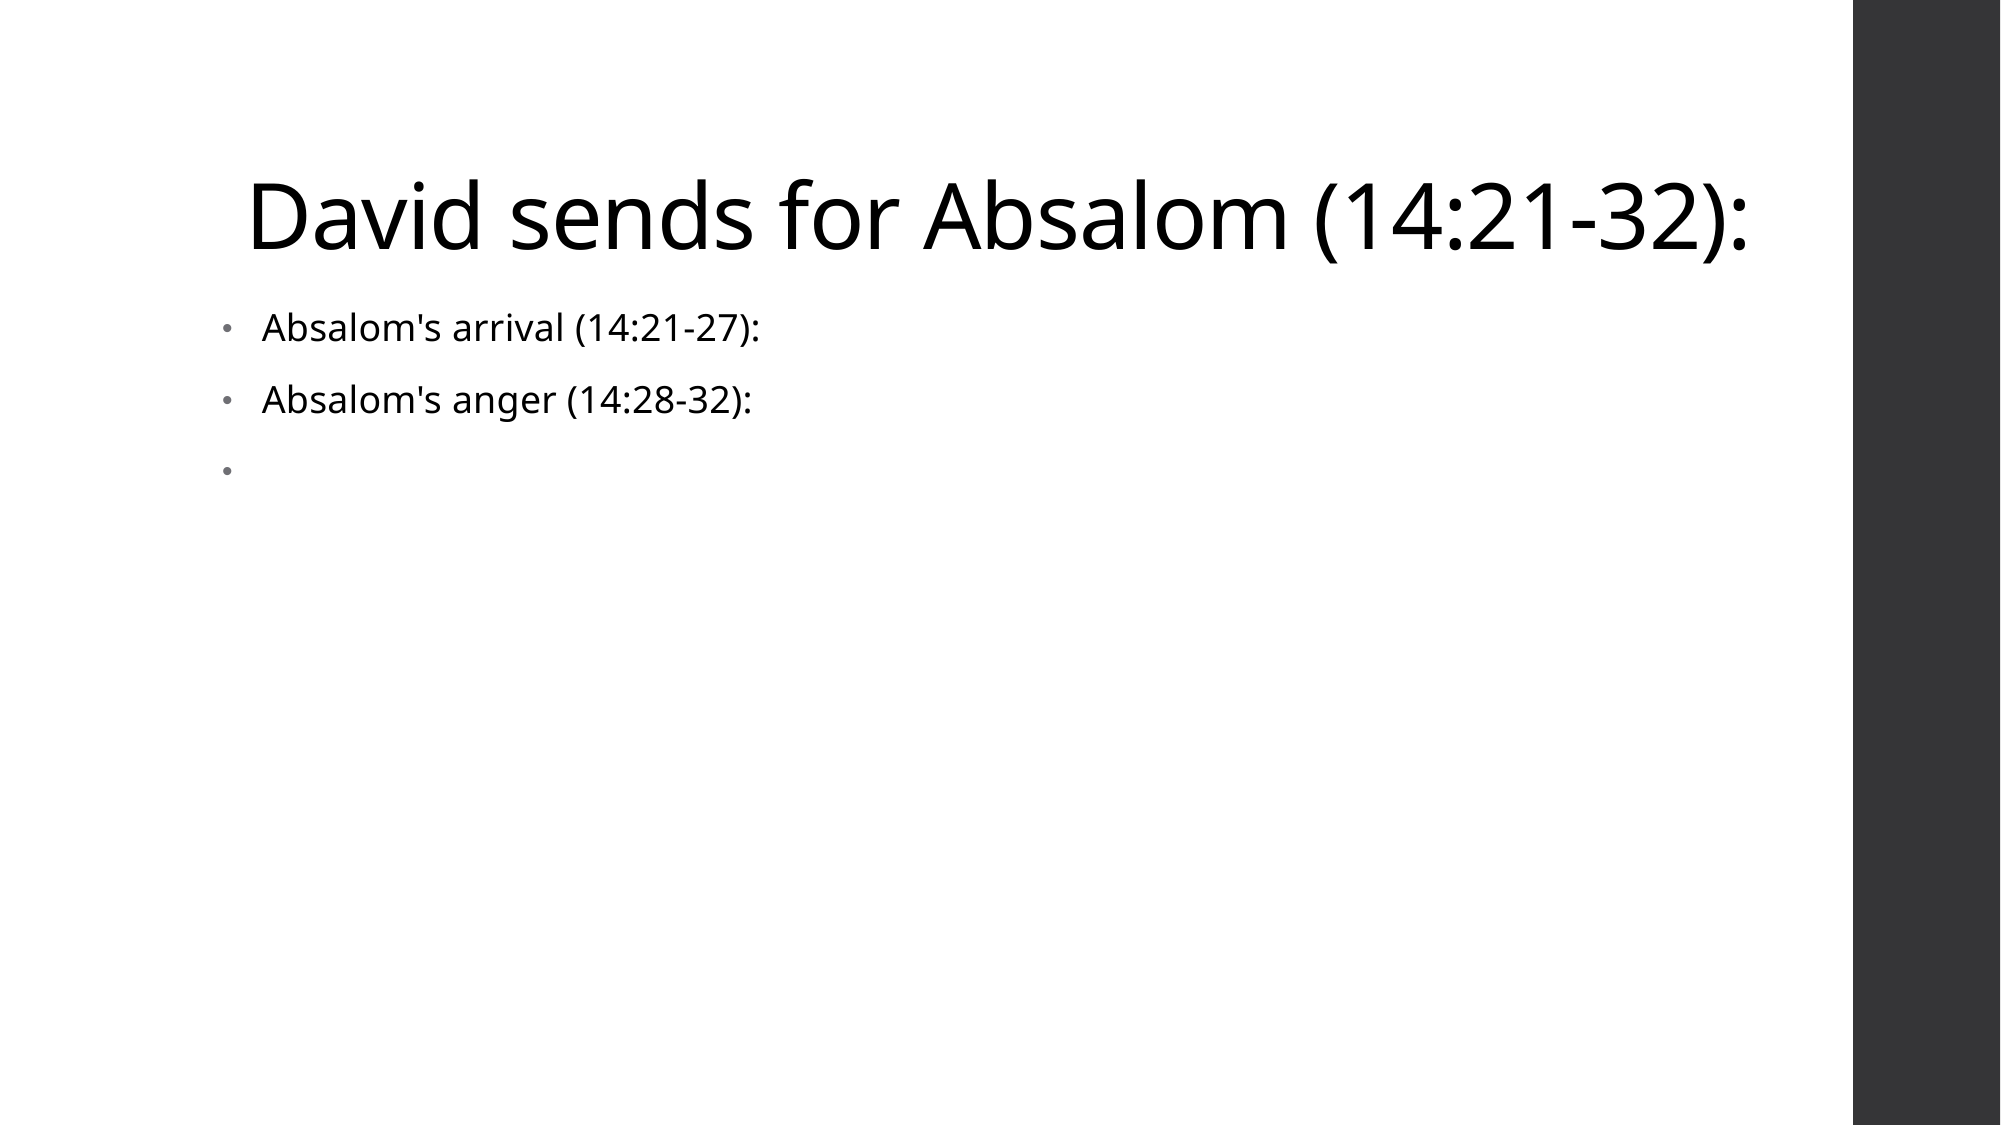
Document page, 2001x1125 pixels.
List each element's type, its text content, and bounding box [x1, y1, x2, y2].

title David sends for Absalom (14:21-32): [206, 60, 1797, 278]
list Absalom's arrival (14:21-27): Absalom's anger (14:28-32): [206, 299, 1617, 1014]
